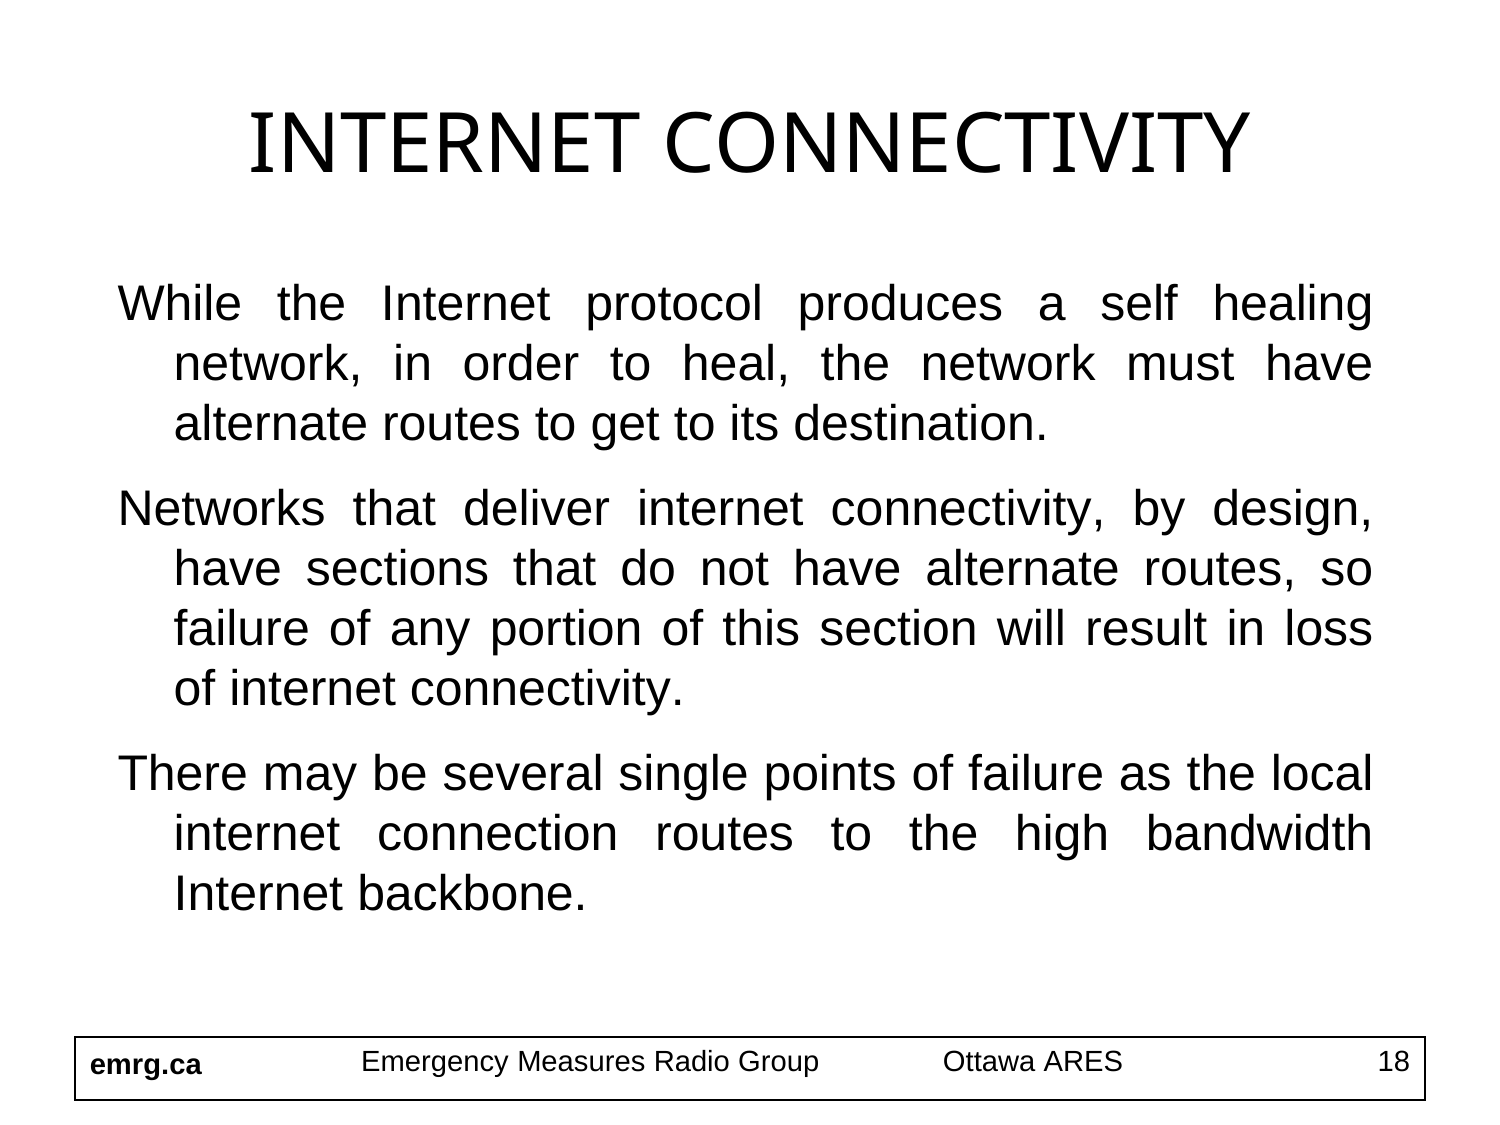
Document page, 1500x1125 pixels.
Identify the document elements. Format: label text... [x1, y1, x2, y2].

text_box While the Internet protocol produces a self healing network, in order to heal, the network must have alternate routes to get to its destination. Networks that deliver internet connectivity, by design, have sections that do not have alternate routes, so failure of any portion of this section will result in loss of internet connectivity. There may be several single points of failure as the local internet connection routes to the high bandwidth Internet backbone. [102, 263, 1389, 929]
text_box INTERNET CONNECTIVITY [75, 45, 1426, 233]
